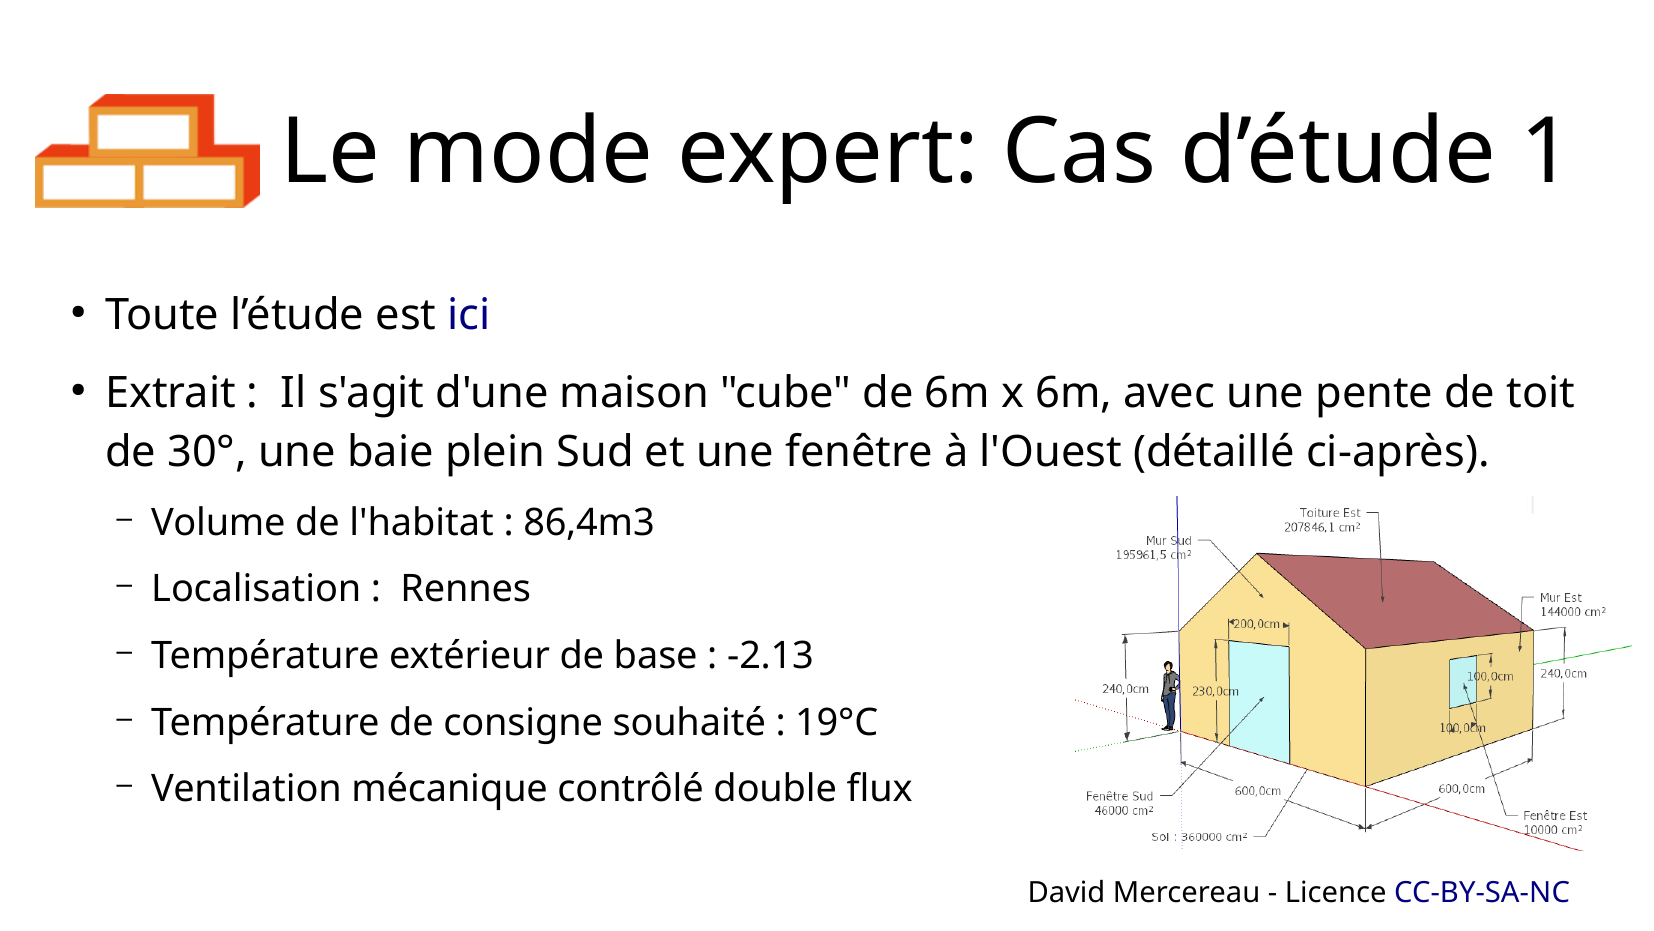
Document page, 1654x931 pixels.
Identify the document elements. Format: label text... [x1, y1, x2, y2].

picture [1074, 496, 1632, 851]
picture [35, 94, 260, 208]
title Le mode expert: Cas d’étude 1 [271, 69, 1583, 225]
list Toute l’étude est ici Extrait : Il s'agit d'une maison "cube" de 6m x 6m, avec une pente de toit de 30°, une baie plein Sud et une fenêtre à l'Ouest (détaillé ci-après). Volume de l'habitat : 86,4m3 Localisation : Rennes Température extérieur de base : -2.13 Température de consigne souhaité : 19°C Ventilation mécanique contrôlé double flux [59, 283, 1583, 839]
